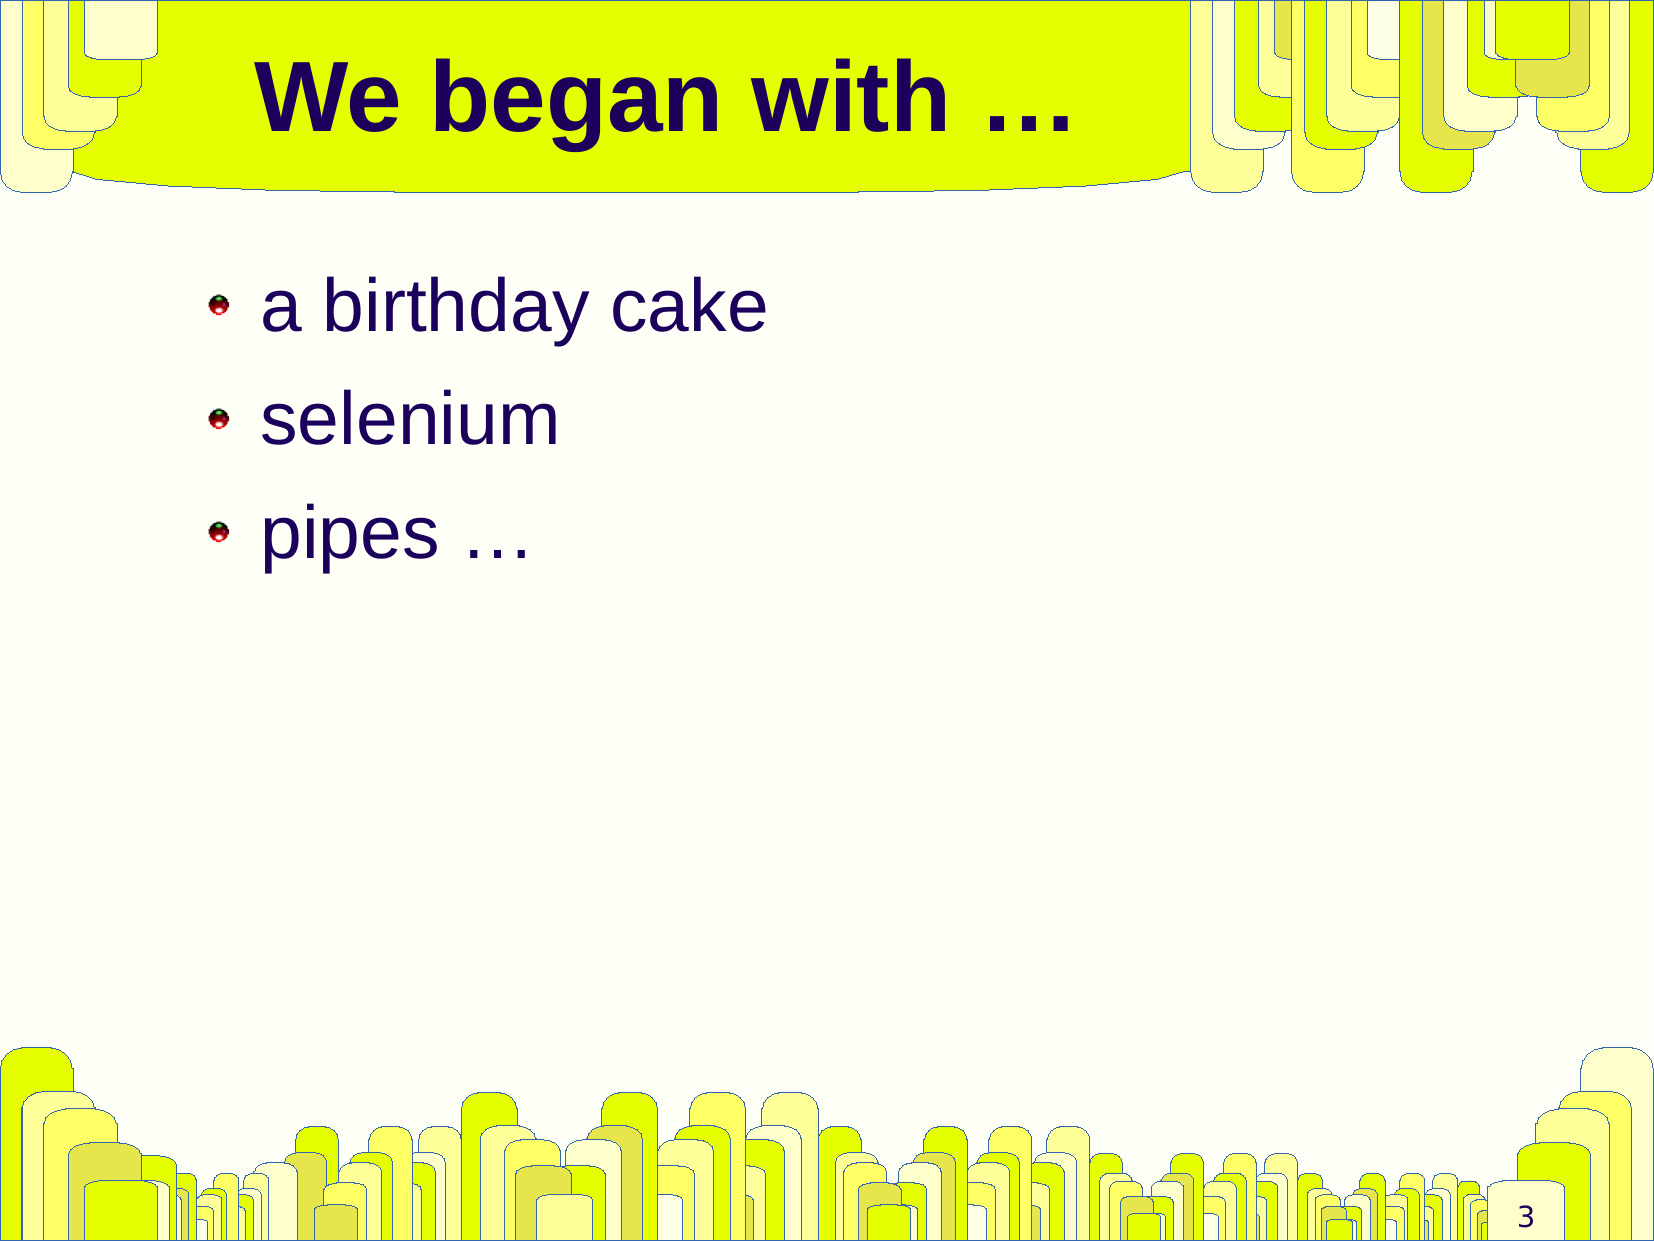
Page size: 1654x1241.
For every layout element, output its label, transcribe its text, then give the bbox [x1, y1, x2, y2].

list a birthday cake selenium pipes … [118, 263, 1531, 983]
title We began with … [176, 22, 1158, 172]
